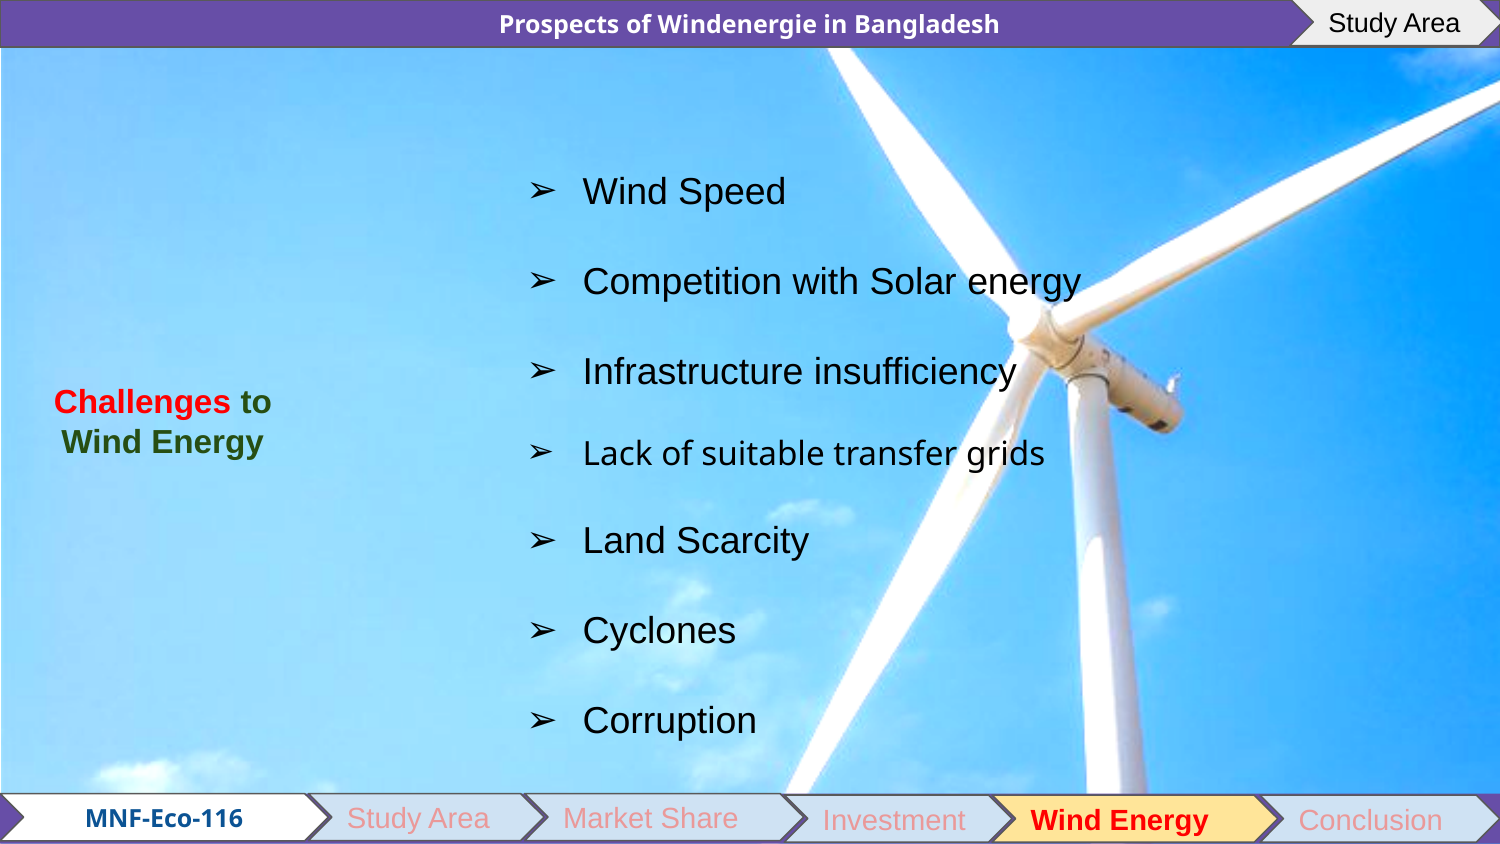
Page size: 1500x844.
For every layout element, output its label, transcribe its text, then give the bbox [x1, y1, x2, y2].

text_box Prospects of Windenergie in Bangladesh [0, 0, 1500, 48]
picture [0, 48, 1500, 793]
text_box Conclusion [1259, 795, 1500, 843]
text_box MNF-Eco-116 [0, 793, 329, 841]
text_box Investment [784, 795, 1013, 843]
text_box Wind Speed Competition with Solar energy Infrastructure insufficiency Lack of suitable transfer grids Land Scarcity Cyclones Corruption [492, 106, 1453, 757]
text_box [0, 793, 1500, 844]
text_box Market Share [524, 793, 804, 841]
text_box Study Area [1289, 0, 1500, 46]
text_box [0, 795, 22, 839]
text_box Challenges to Wind Energy [17, 362, 309, 478]
text_box Wind Energy [992, 795, 1278, 843]
text_box Study Area [308, 793, 545, 841]
